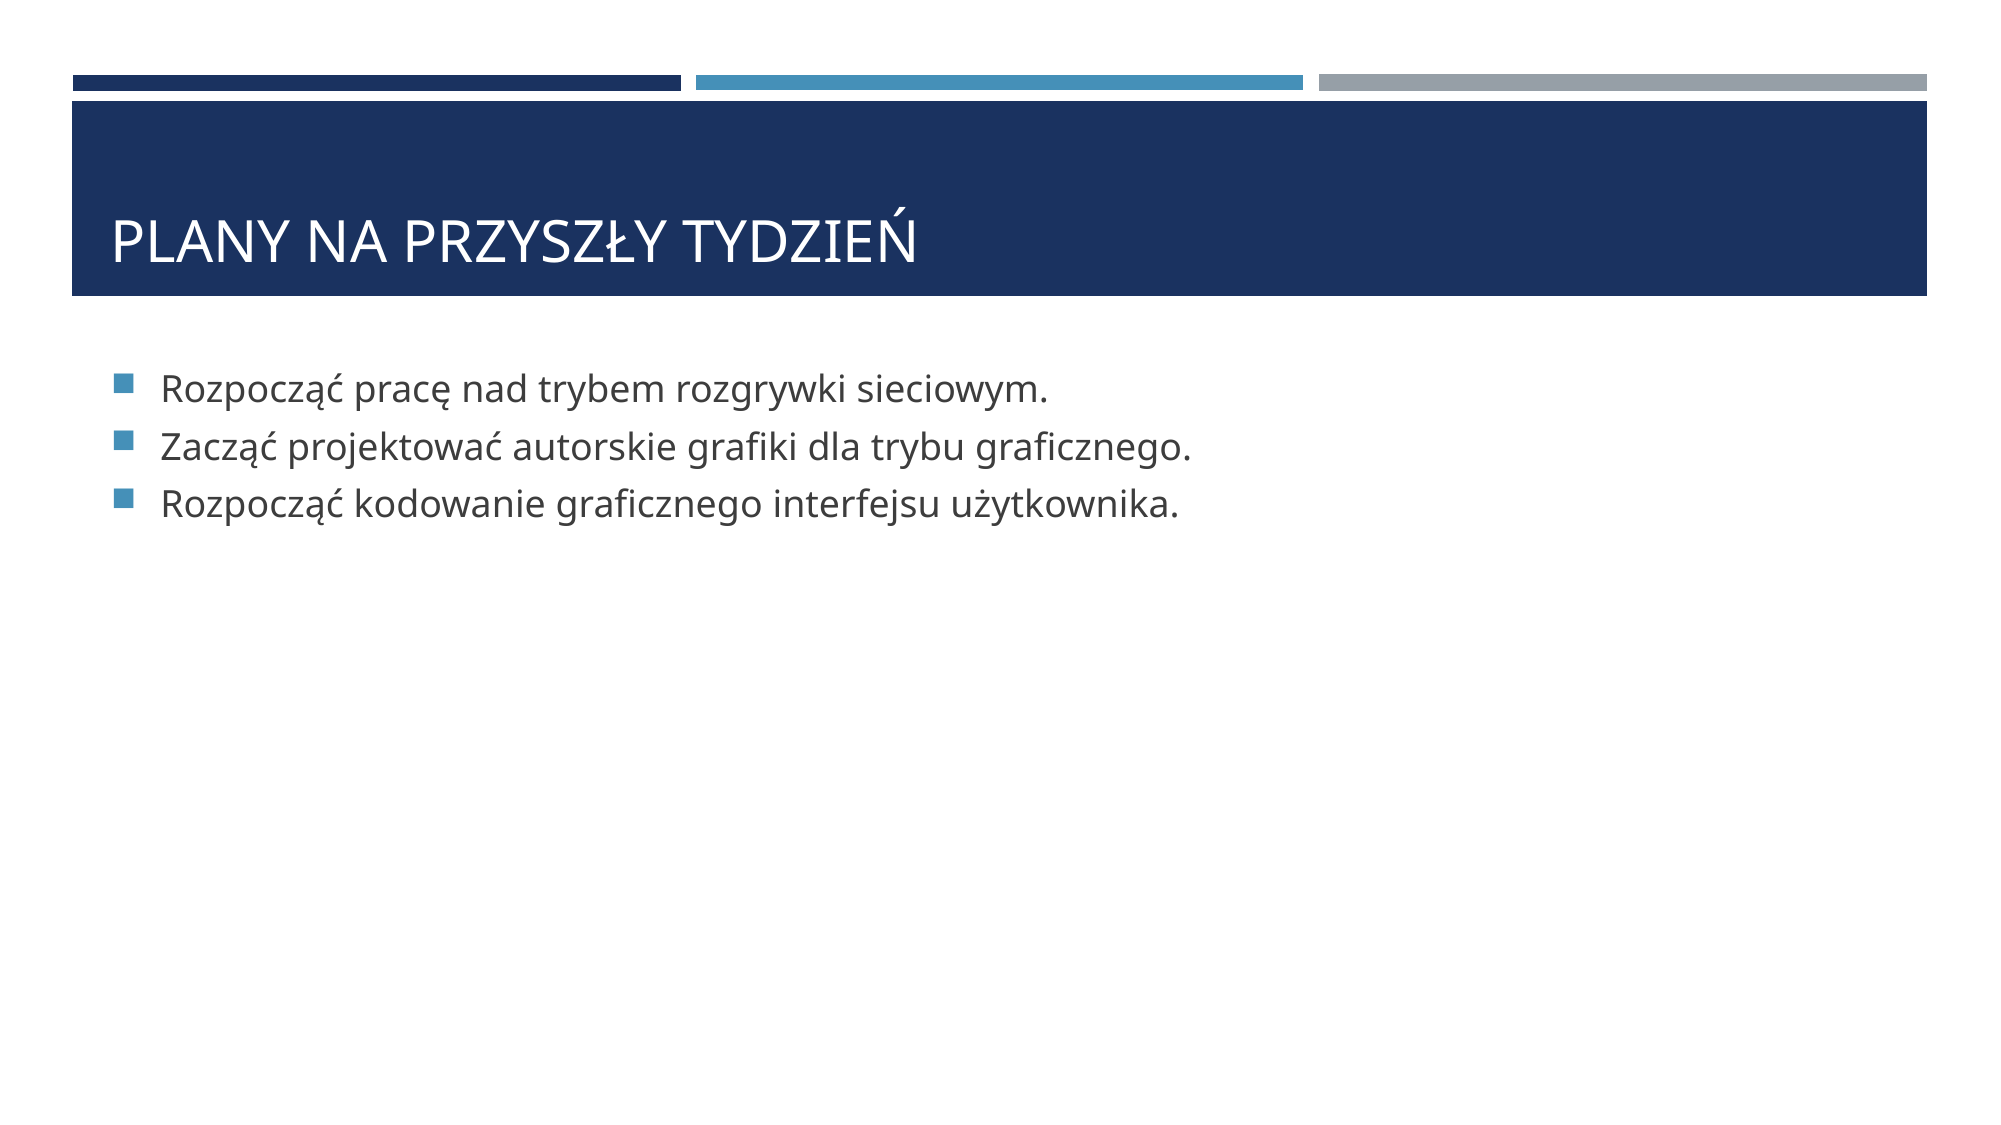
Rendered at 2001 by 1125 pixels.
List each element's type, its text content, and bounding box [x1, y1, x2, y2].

title Plany na przyszły tydzień [95, 115, 1905, 282]
list Rozpocząć pracę nad trybem rozgrywki sieciowym. Zacząć projektować autorskie grafiki dla trybu graficznego. Rozpocząć kodowanie graficznego interfejsu użytkownika. [95, 357, 1905, 962]
